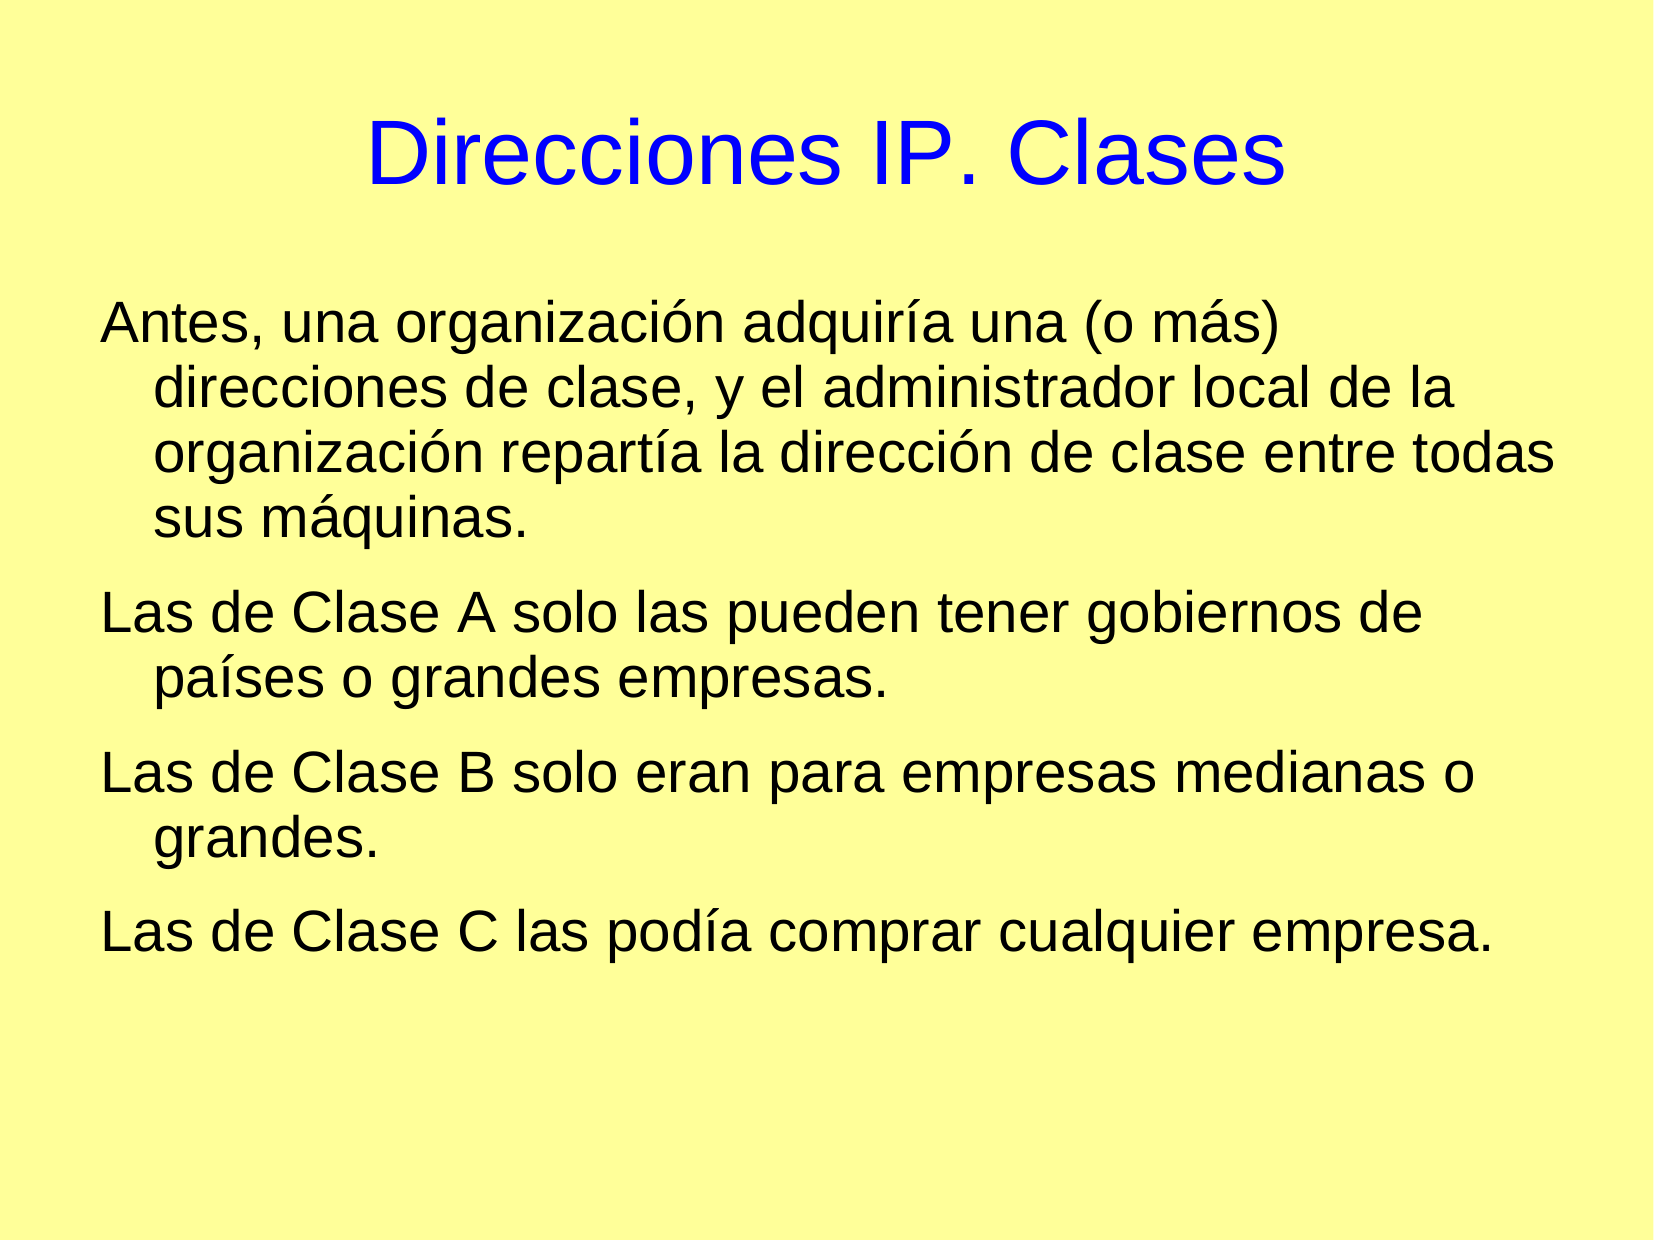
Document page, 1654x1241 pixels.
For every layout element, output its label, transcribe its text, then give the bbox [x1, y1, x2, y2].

title Direcciones IP. Clases [82, 49, 1571, 257]
list Antes, una organización adquiría una (o más) direcciones de clase, y el administrador local de la organización repartía la dirección de clase entre todas sus máquinas. Las de Clase A solo las pueden tener gobiernos de países o grandes empresas. Las de Clase B solo eran para empresas medianas o grandes. Las de Clase C las podía comprar cualquier empresa. [82, 290, 1571, 1109]
